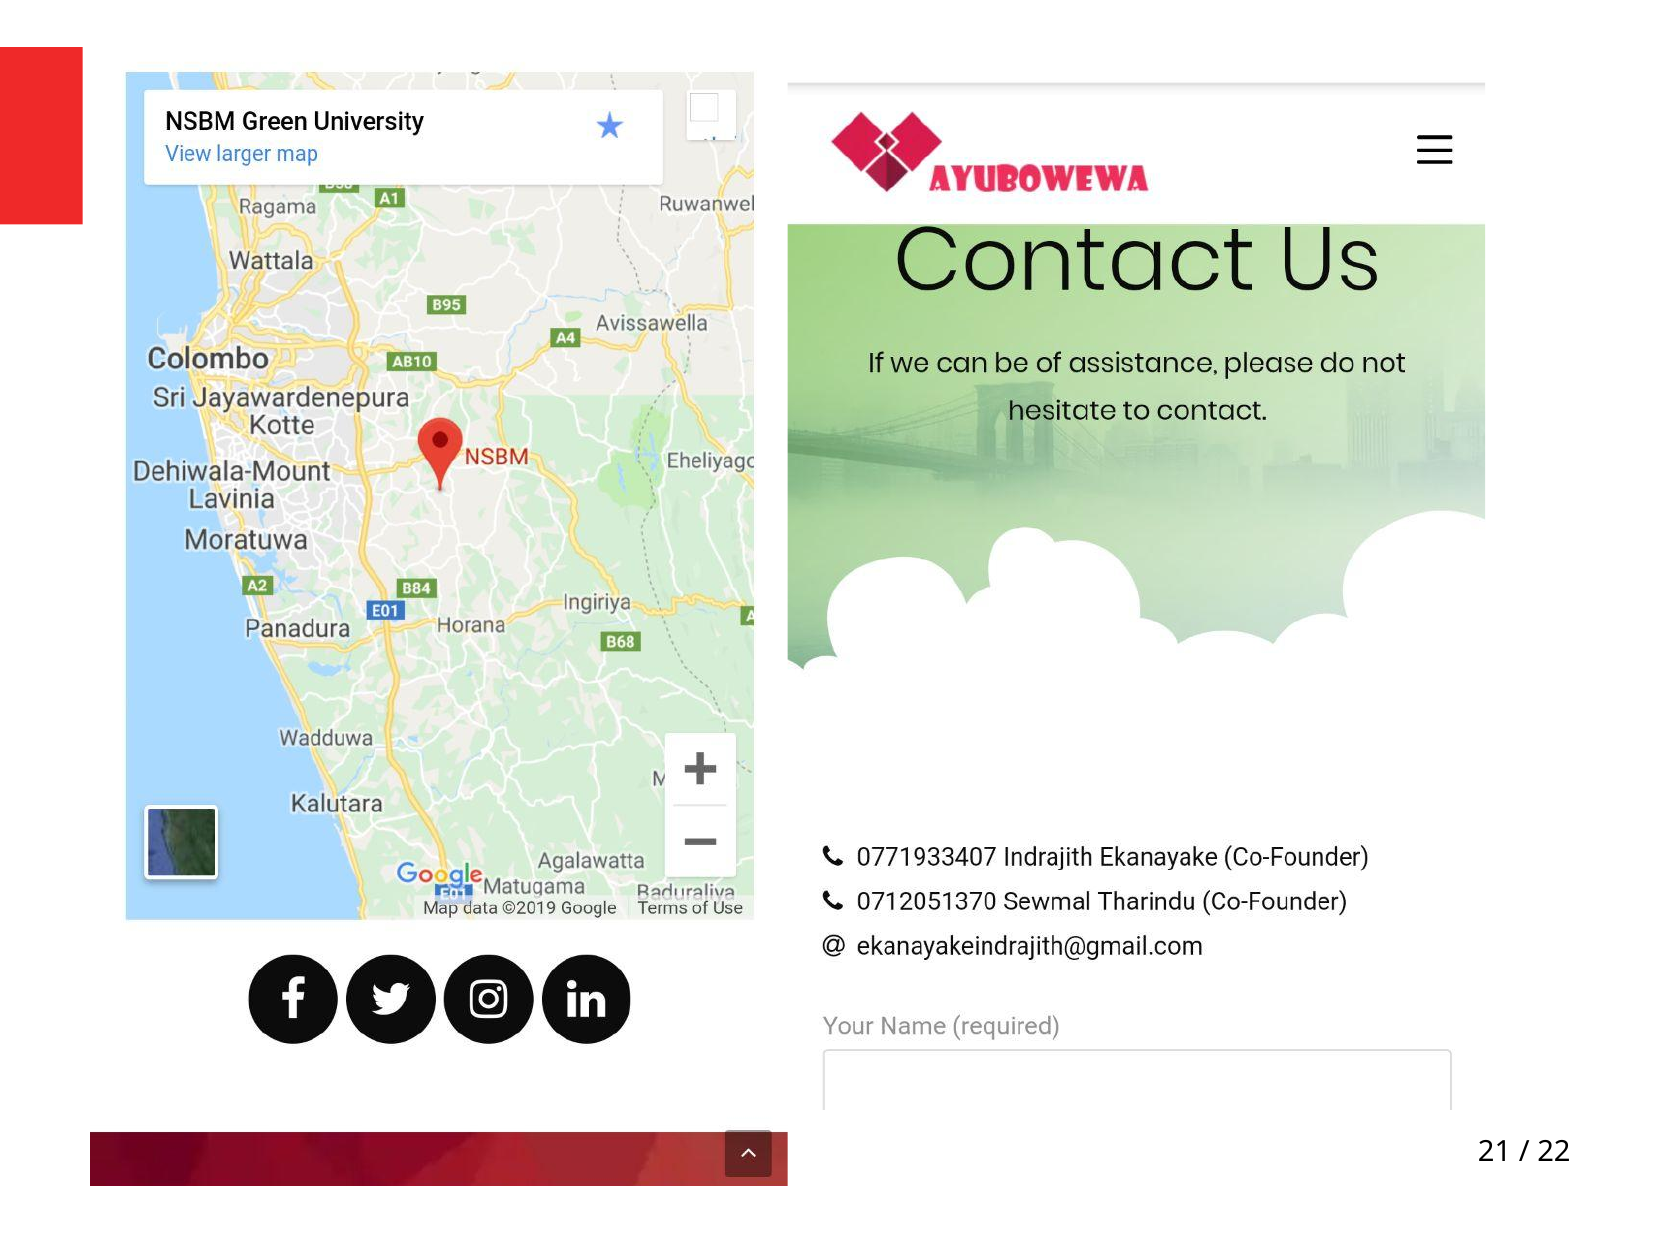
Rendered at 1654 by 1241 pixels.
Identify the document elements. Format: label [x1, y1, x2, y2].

picture [90, 60, 1486, 1186]
